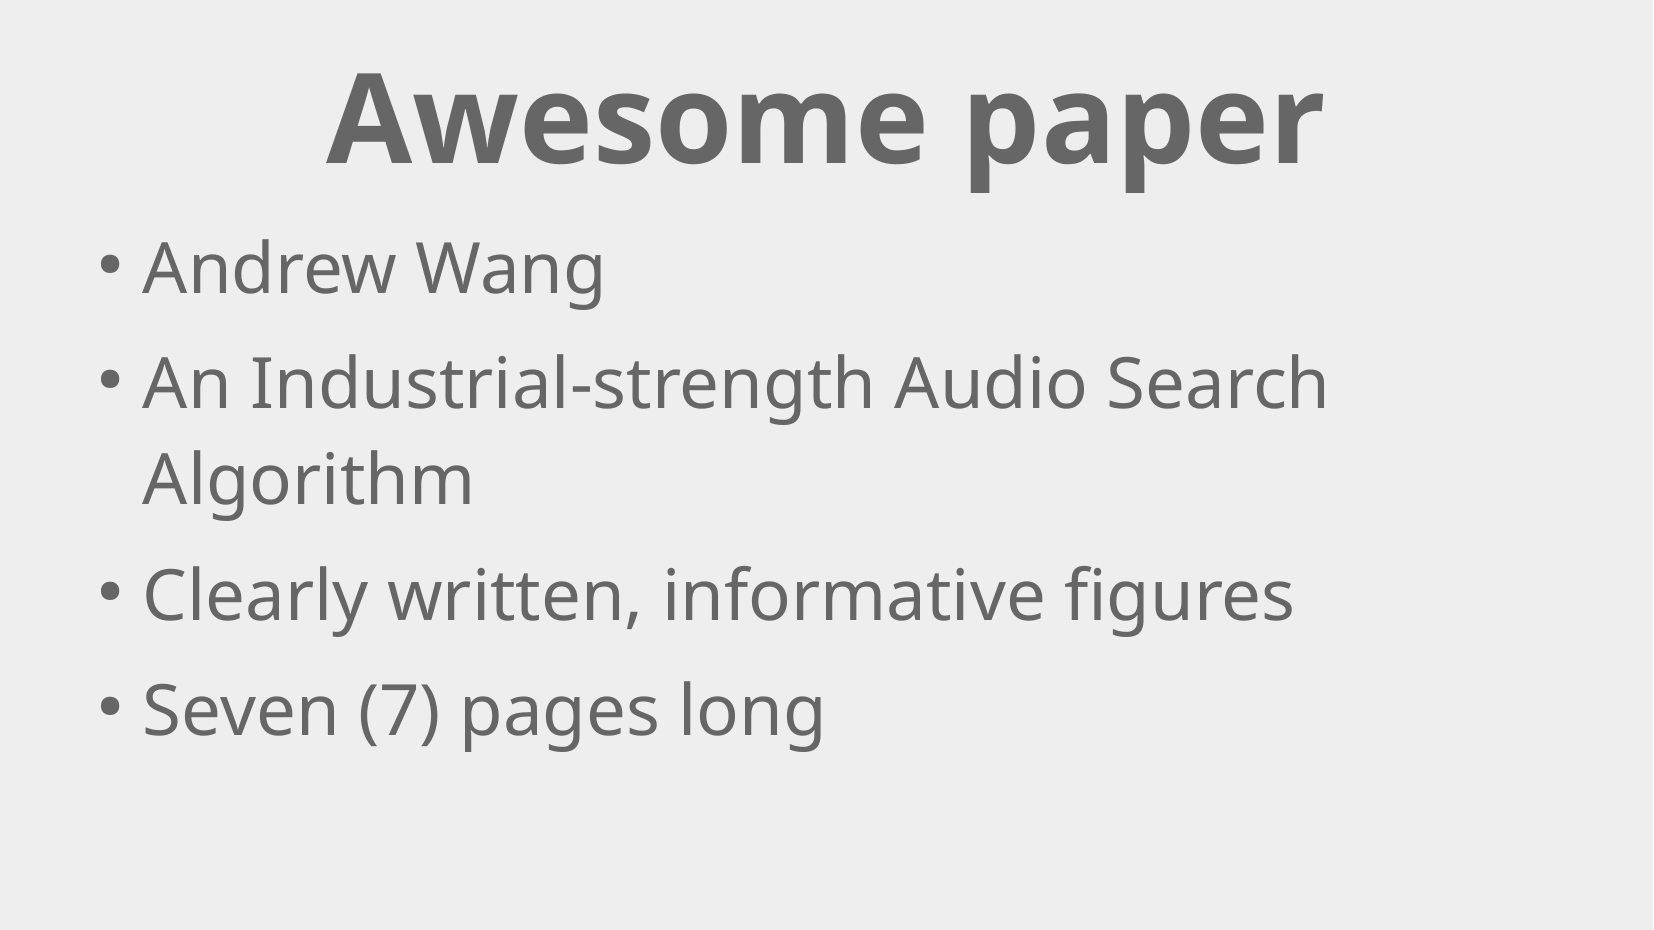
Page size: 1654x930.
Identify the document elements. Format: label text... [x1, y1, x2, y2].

title Awesome paper [82, 36, 1571, 193]
list Andrew Wang An Industrial-strength Audio Search Algorithm Clearly written, informative figures Seven (7) pages long [82, 217, 1571, 757]
